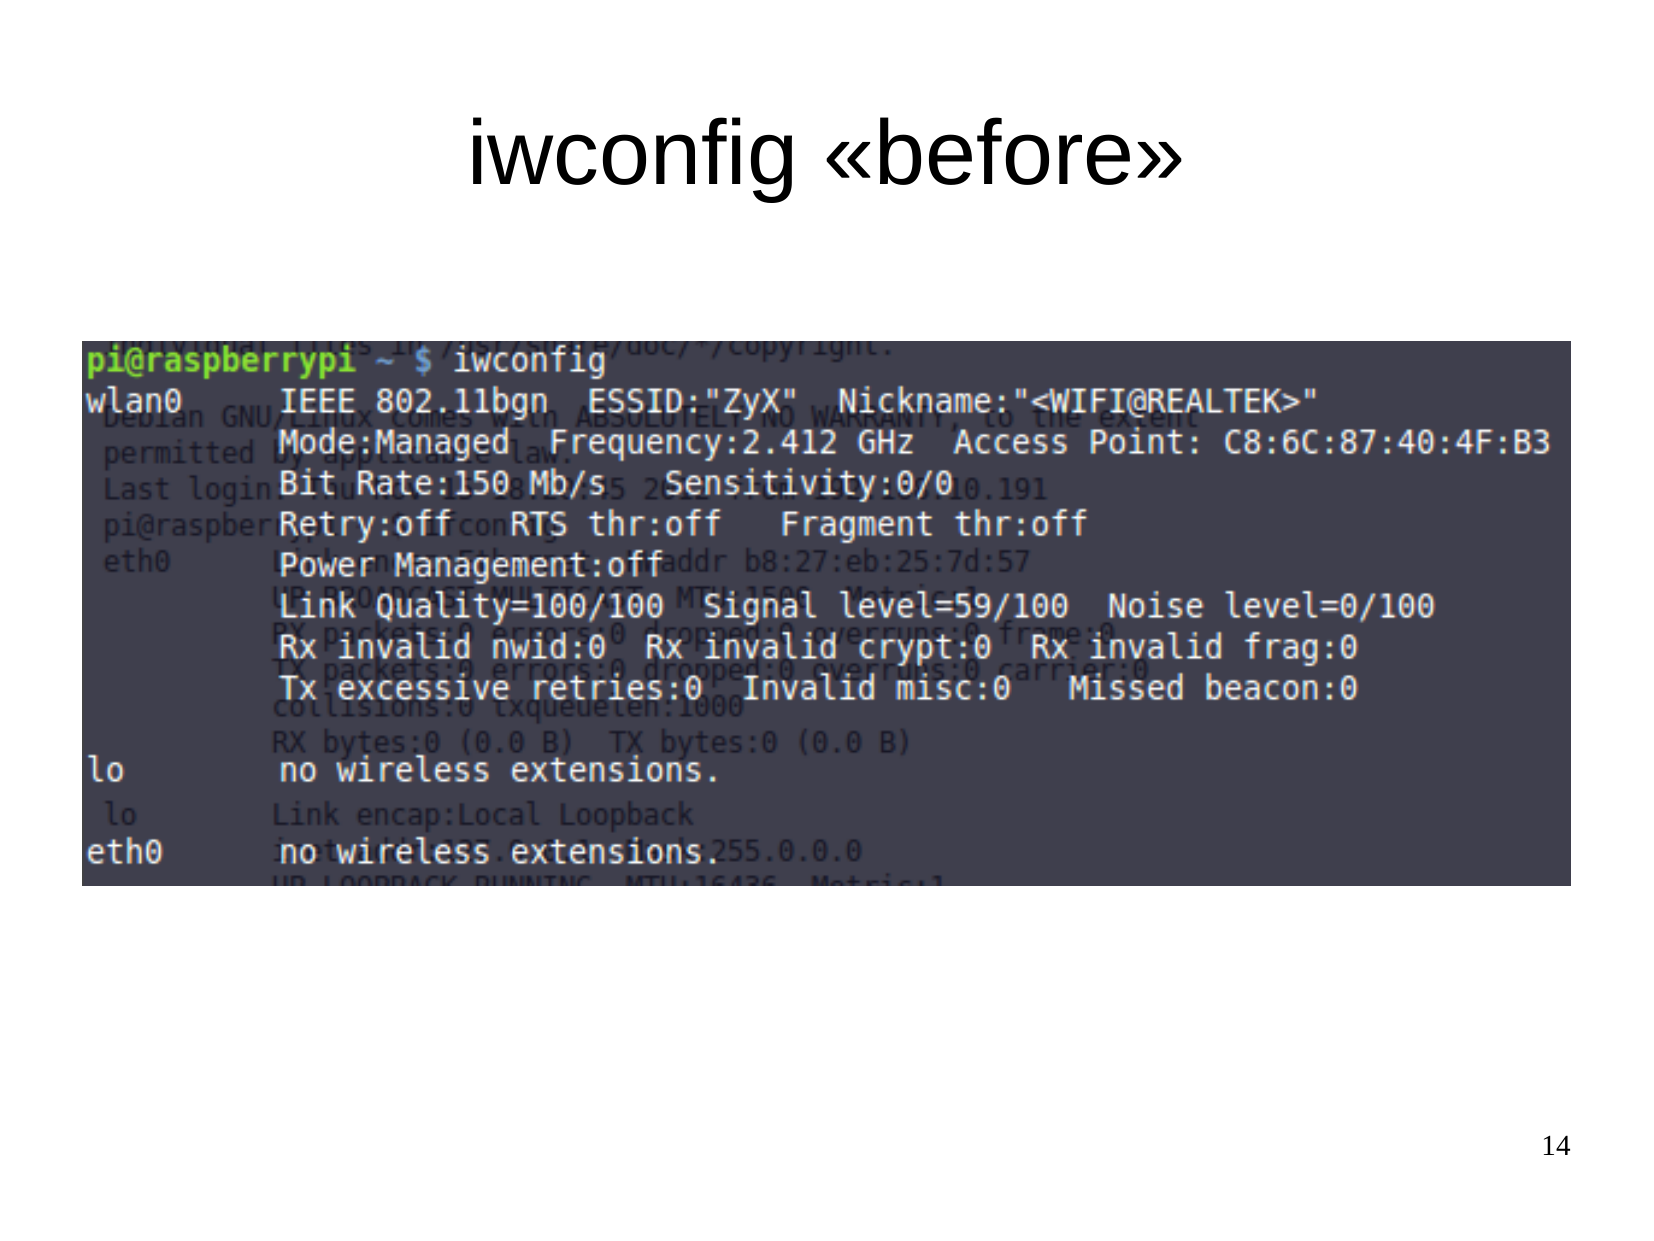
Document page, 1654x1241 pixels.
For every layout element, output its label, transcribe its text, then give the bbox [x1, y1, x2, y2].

picture [82, 341, 1571, 886]
title iwconfig «before» [82, 49, 1571, 257]
